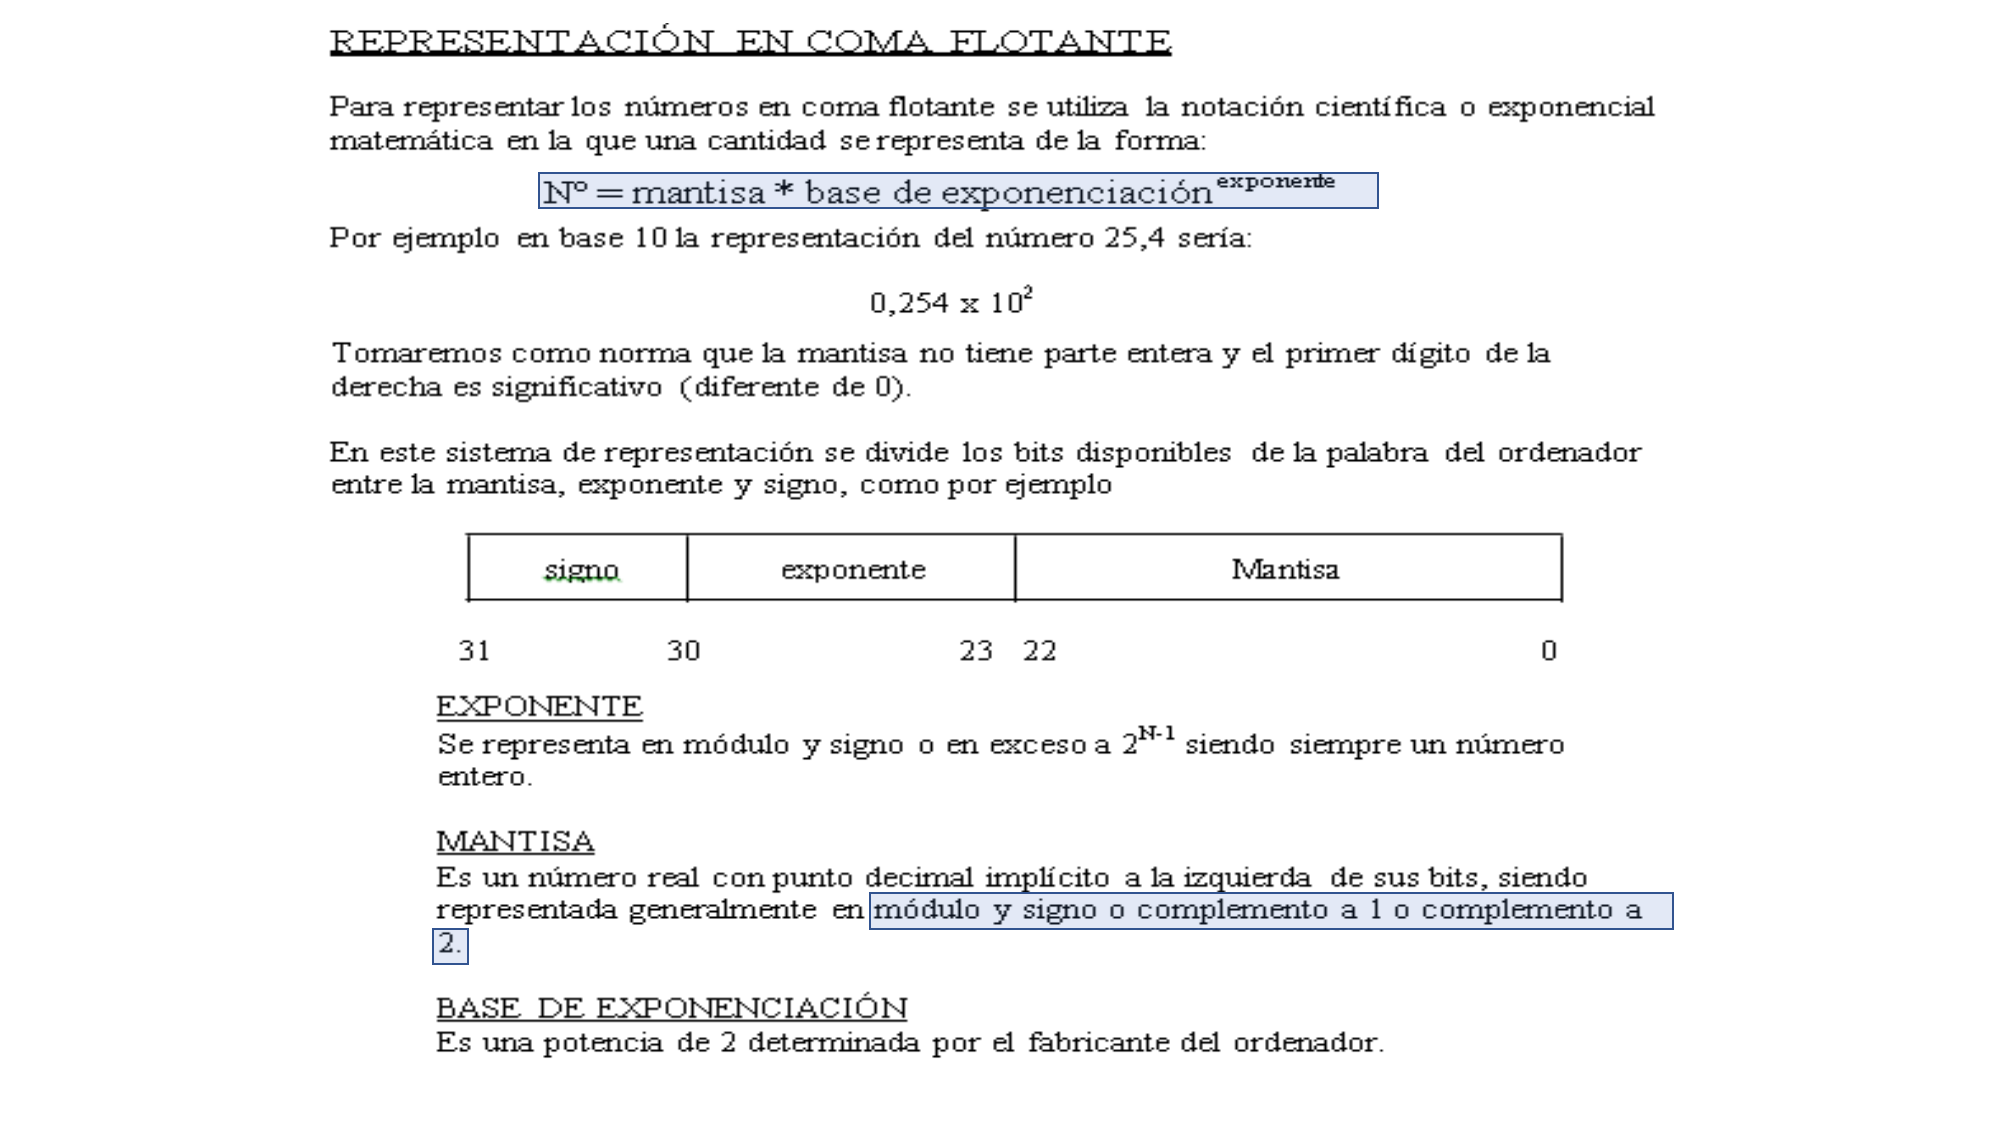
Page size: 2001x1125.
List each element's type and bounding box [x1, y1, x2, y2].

text_box [870, 893, 1674, 929]
text_box [539, 172, 1378, 208]
picture [326, 23, 1686, 1064]
text_box [432, 928, 469, 965]
